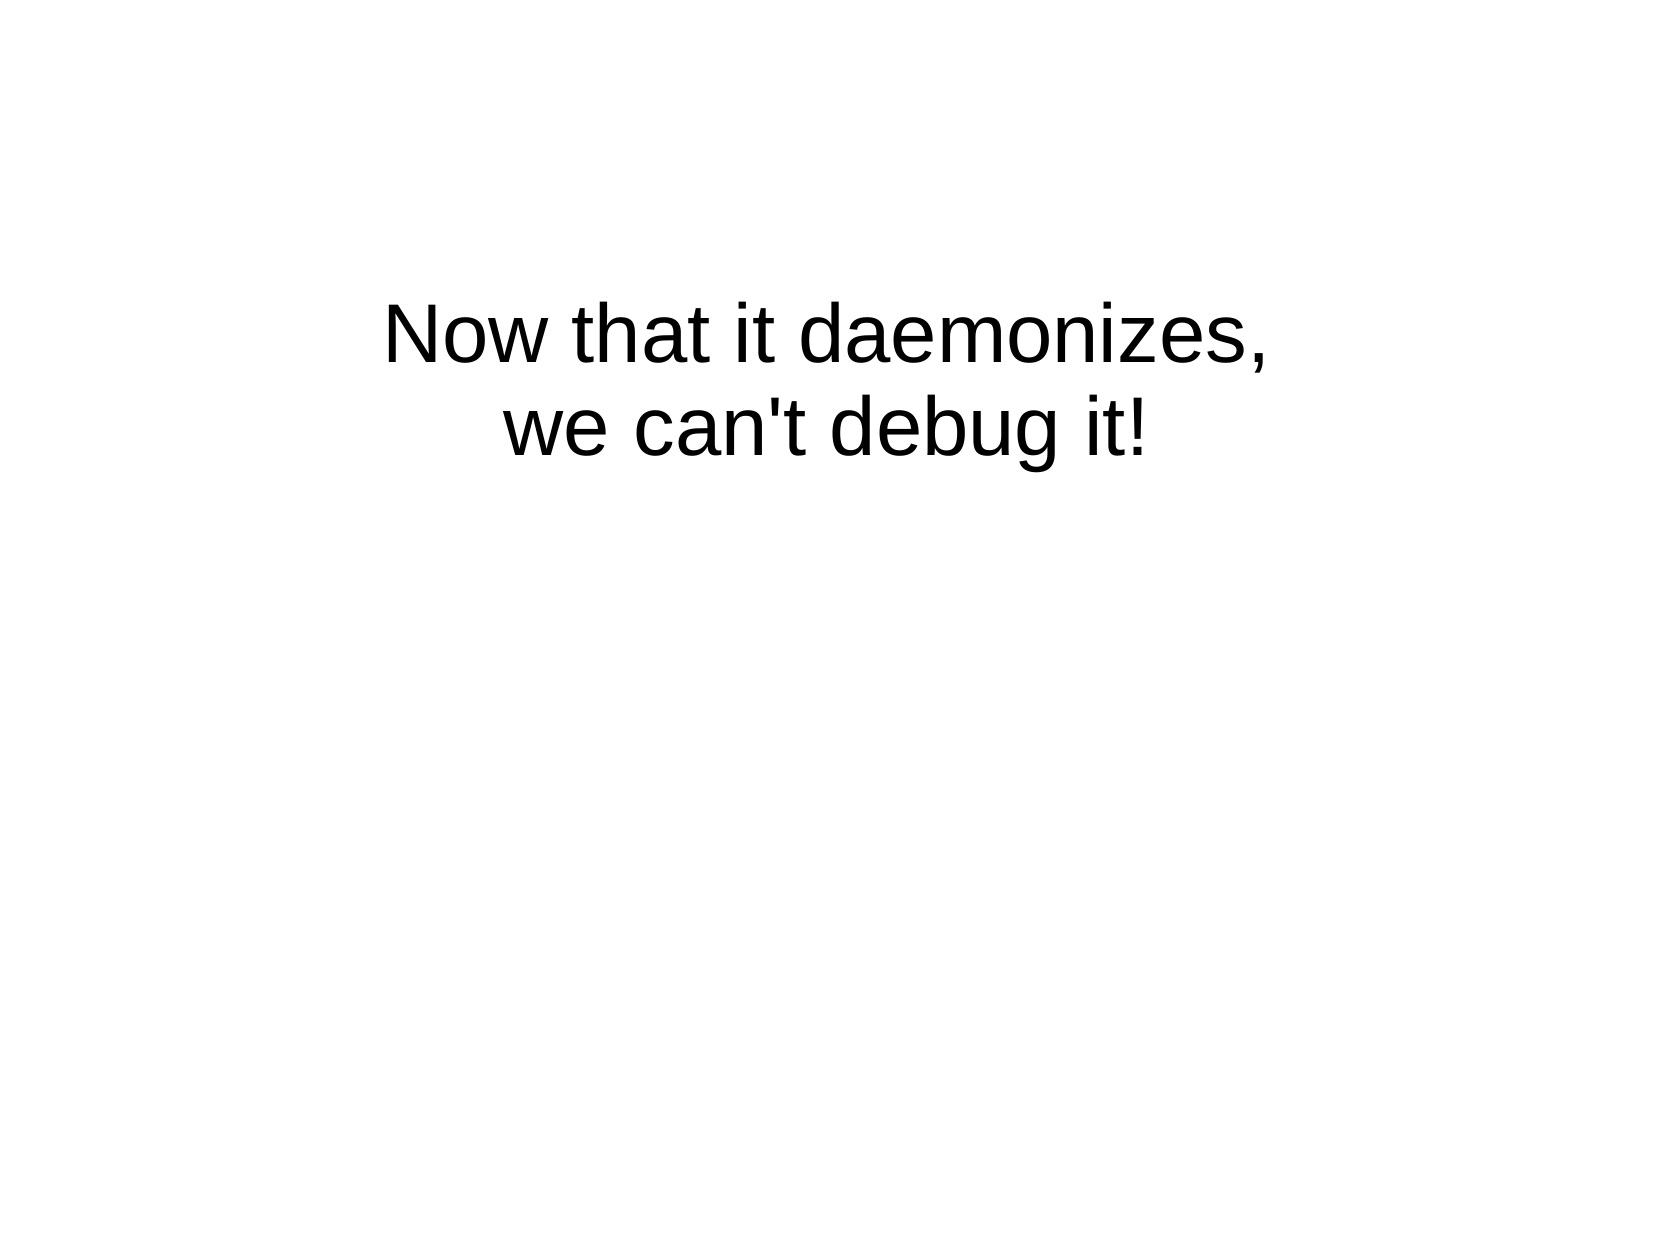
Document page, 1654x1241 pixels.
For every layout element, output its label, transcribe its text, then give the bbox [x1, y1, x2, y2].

subtitle Now that it daemonizes, we can't debug it! [82, 49, 1571, 1010]
